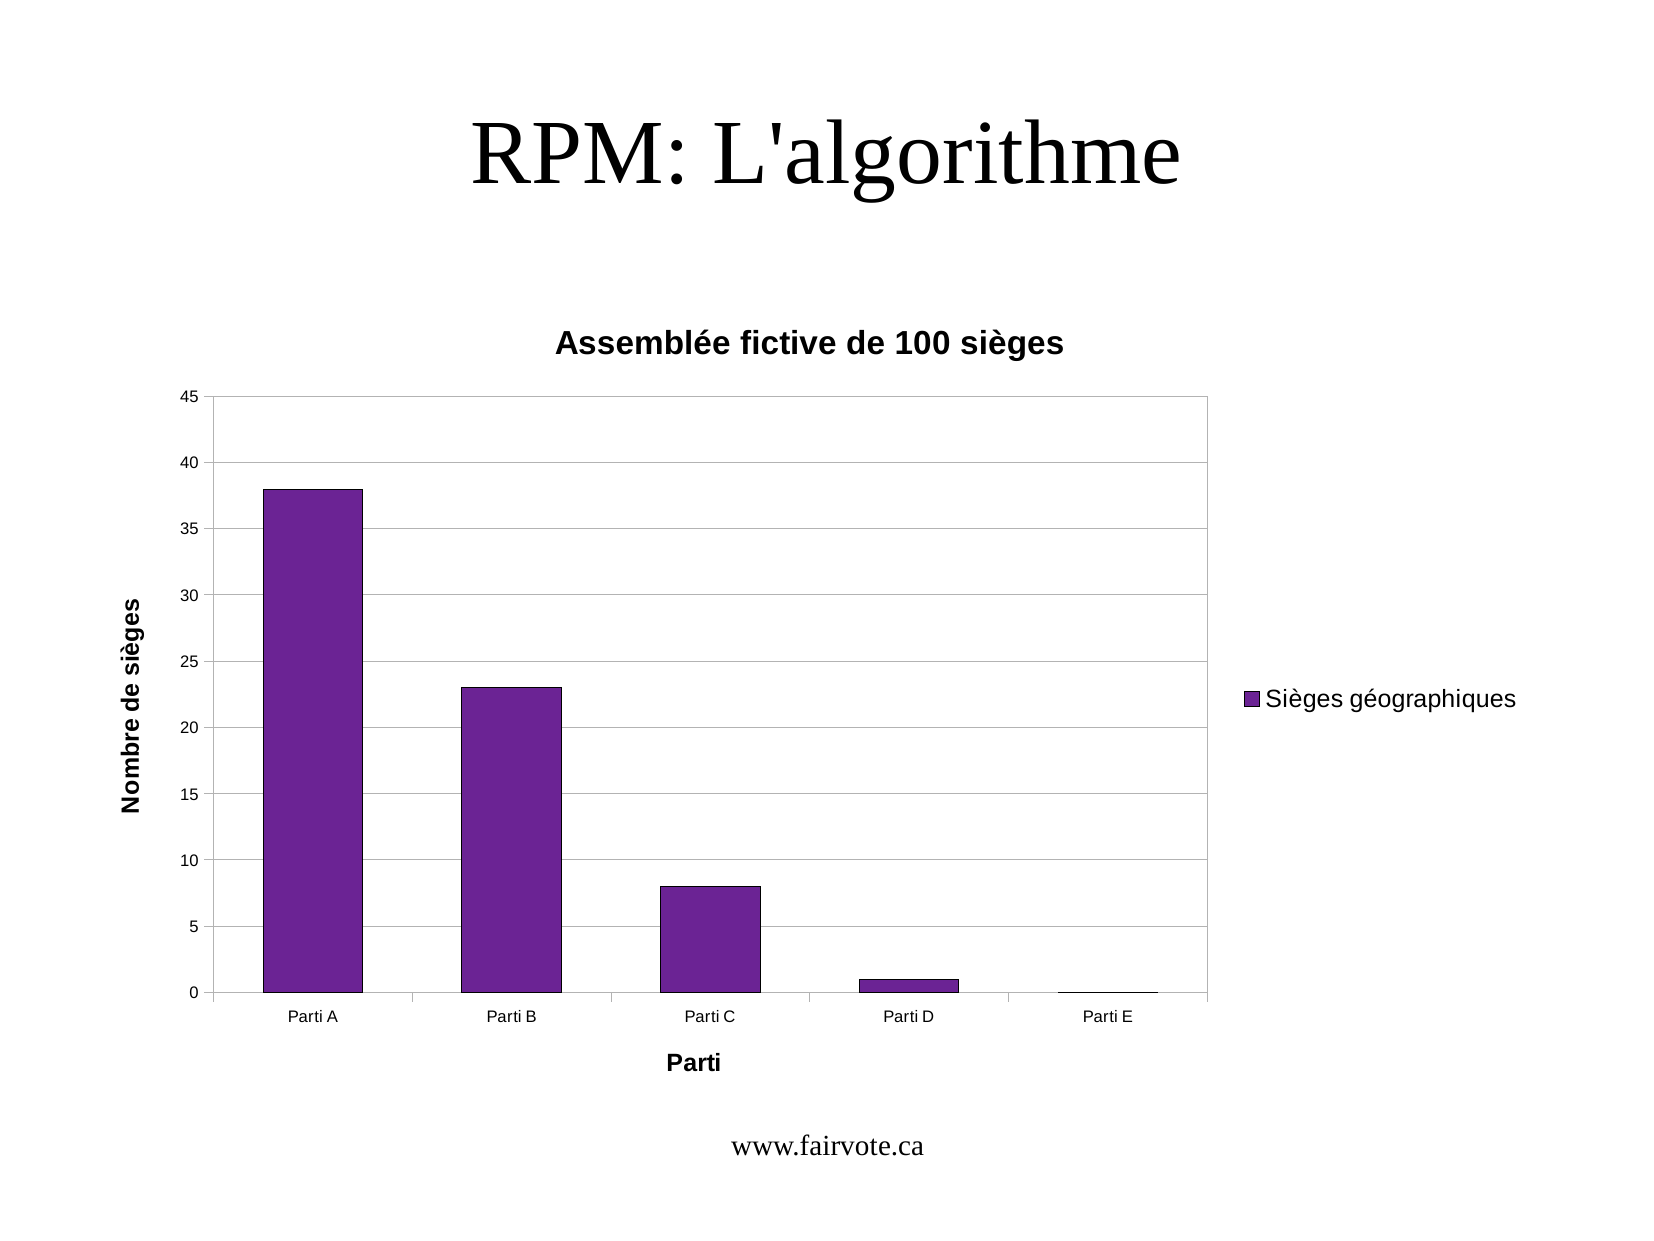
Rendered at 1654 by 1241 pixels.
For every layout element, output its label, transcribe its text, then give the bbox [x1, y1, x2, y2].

chart [82, 290, 1538, 1109]
title RPM: L'algorithme [82, 49, 1571, 257]
